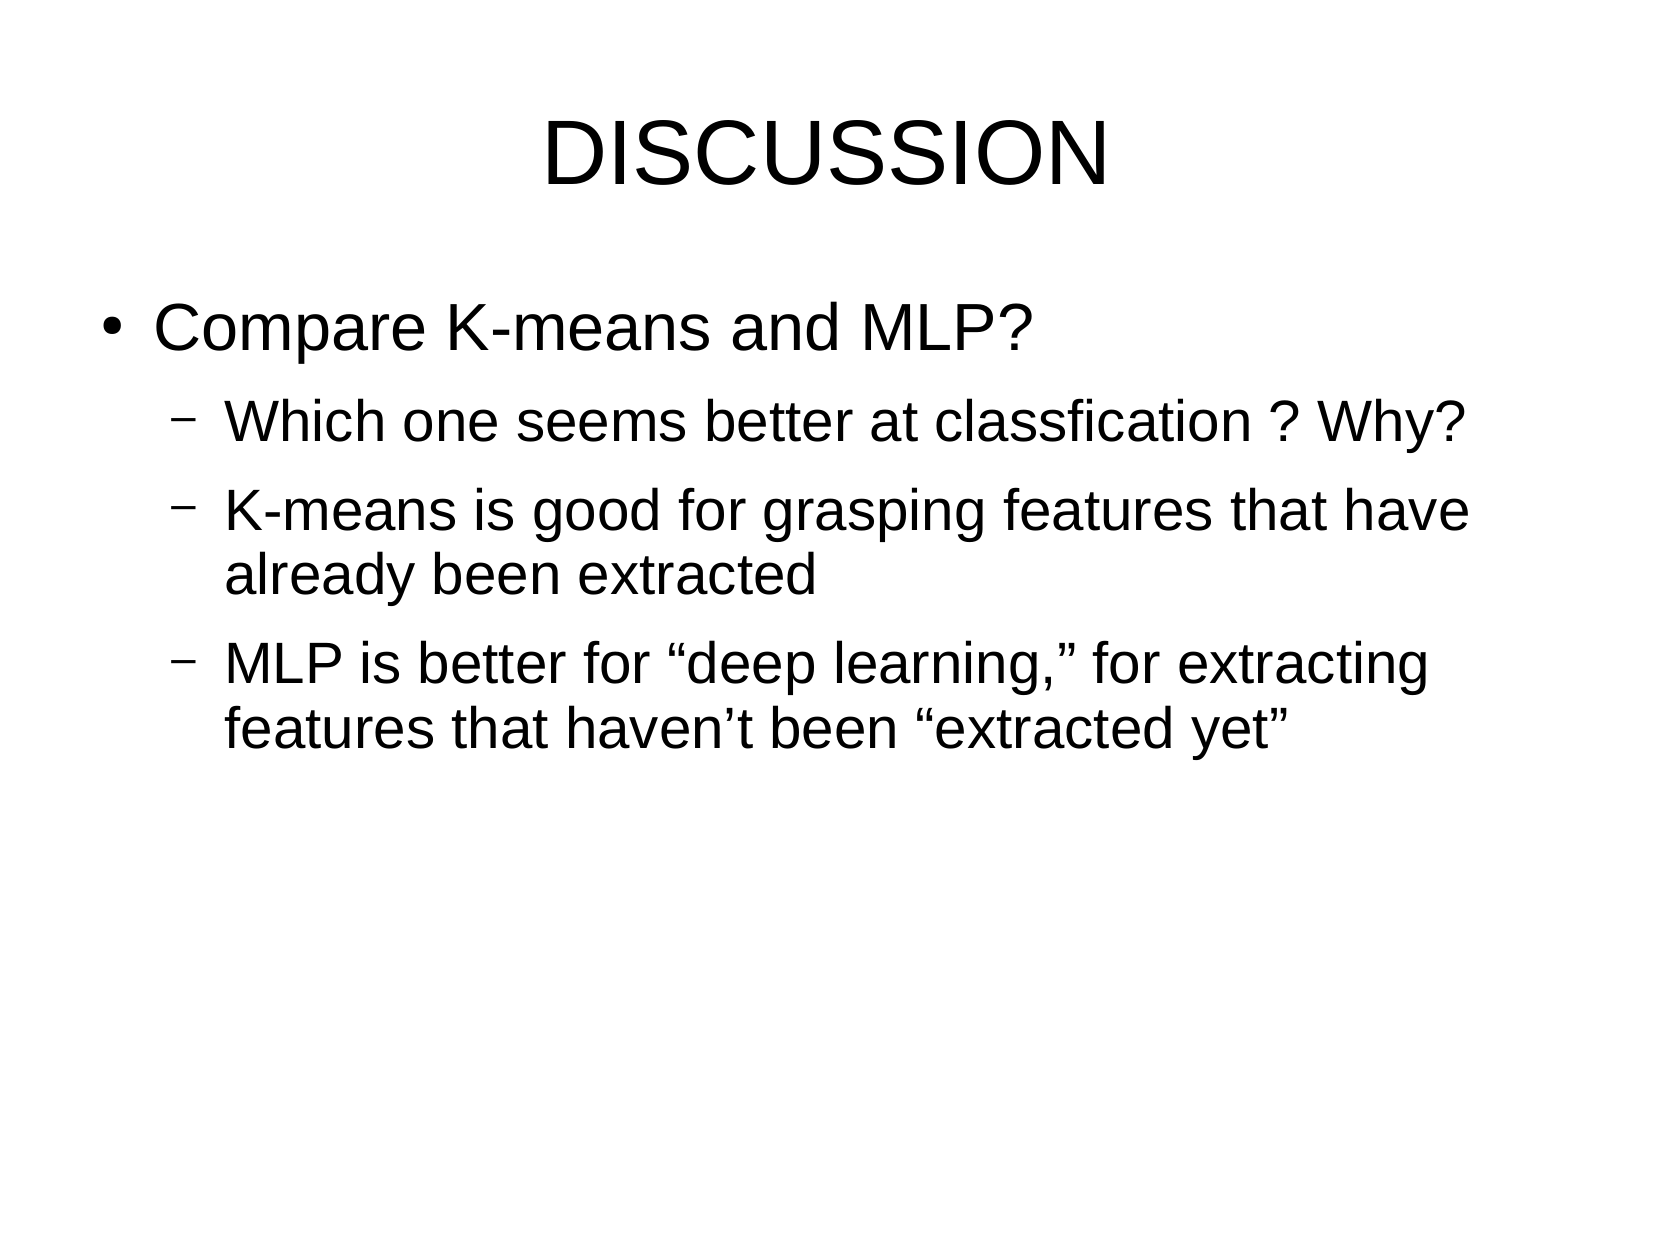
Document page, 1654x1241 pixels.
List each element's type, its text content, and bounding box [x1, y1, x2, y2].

title DISCUSSION [82, 49, 1571, 257]
list Compare K-means and MLP? Which one seems better at classfication ? Why? K-means is good for grasping features that have already been extracted MLP is better for “deep learning,” for extracting features that haven’t been “extracted yet” [82, 290, 1571, 1010]
